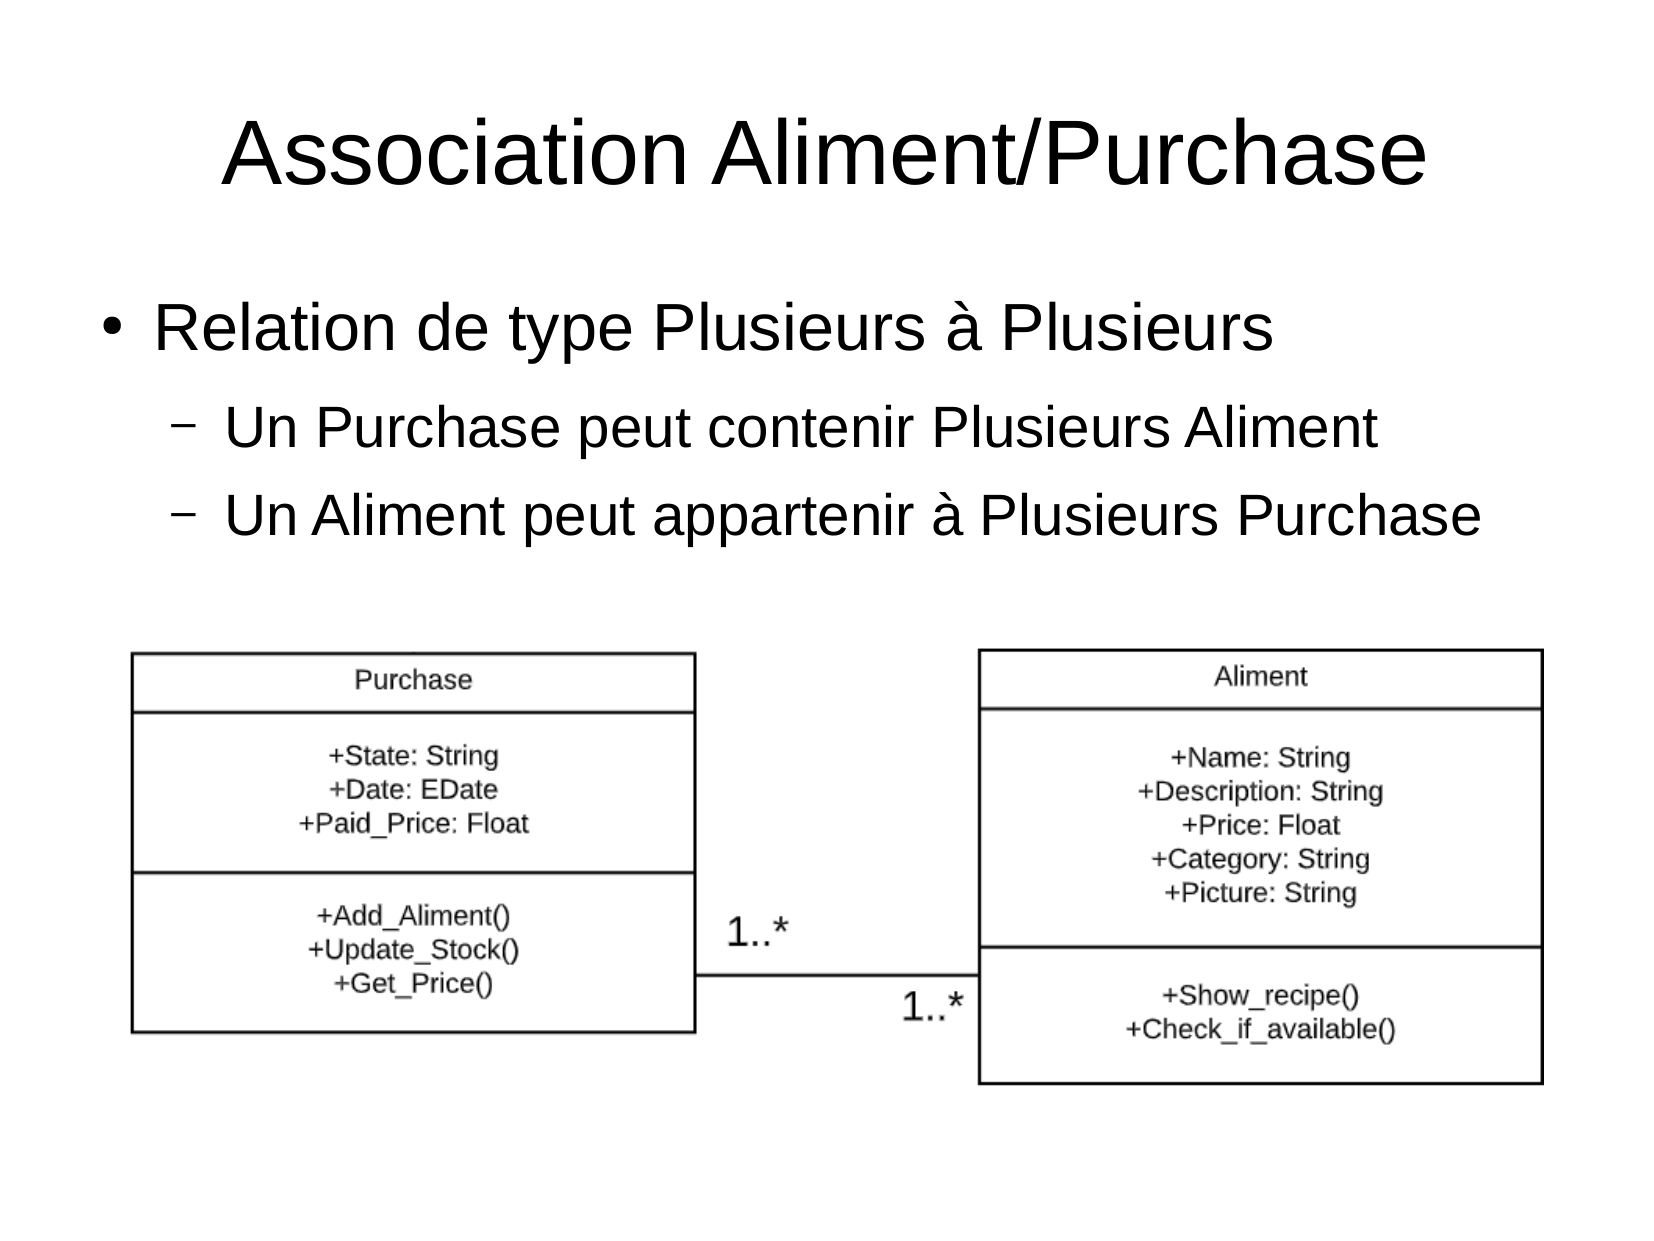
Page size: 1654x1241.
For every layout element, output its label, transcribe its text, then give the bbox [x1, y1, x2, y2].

title Association Aliment/Purchase [82, 49, 1571, 257]
picture [106, 627, 1544, 1087]
list Relation de type Plusieurs à Plusieurs Un Purchase peut contenir Plusieurs Aliment Un Aliment peut appartenir à Plusieurs Purchase [82, 290, 1571, 1109]
